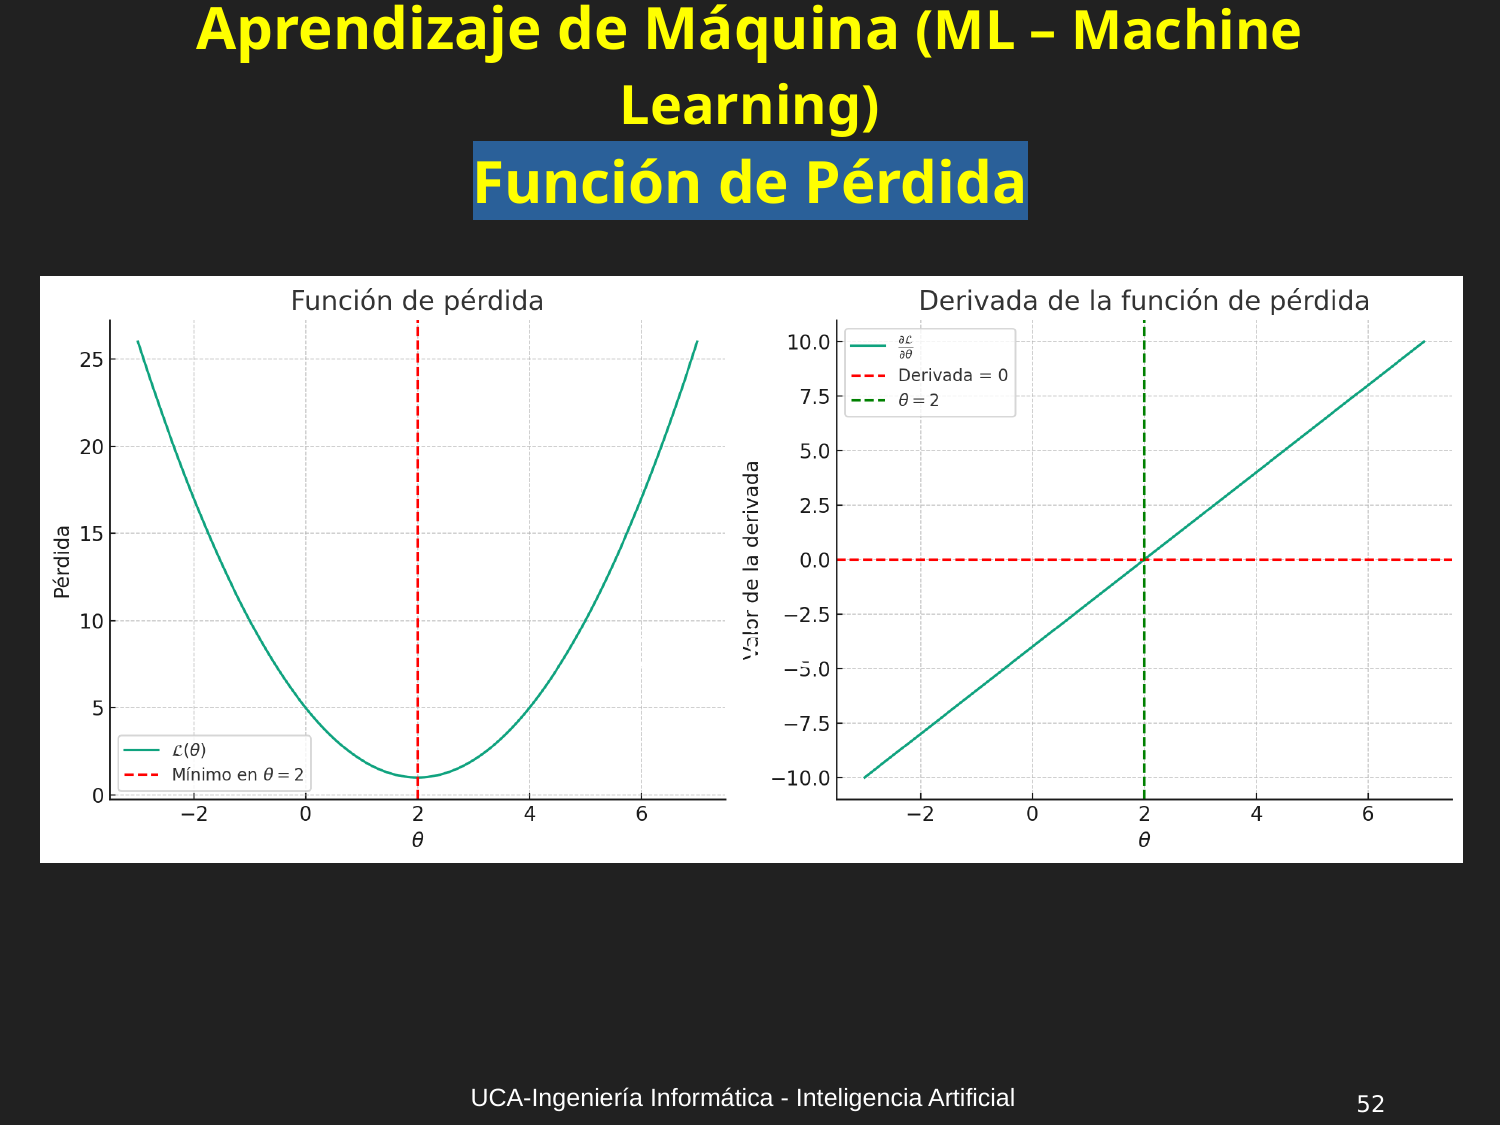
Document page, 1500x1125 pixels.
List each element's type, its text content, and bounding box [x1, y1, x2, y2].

picture [40, 276, 1463, 863]
text_box la pérdida [614, 528, 892, 598]
title Aprendizaje de Máquina (ML – Machine Learning) Función de Pérdida [75, 45, 1425, 162]
